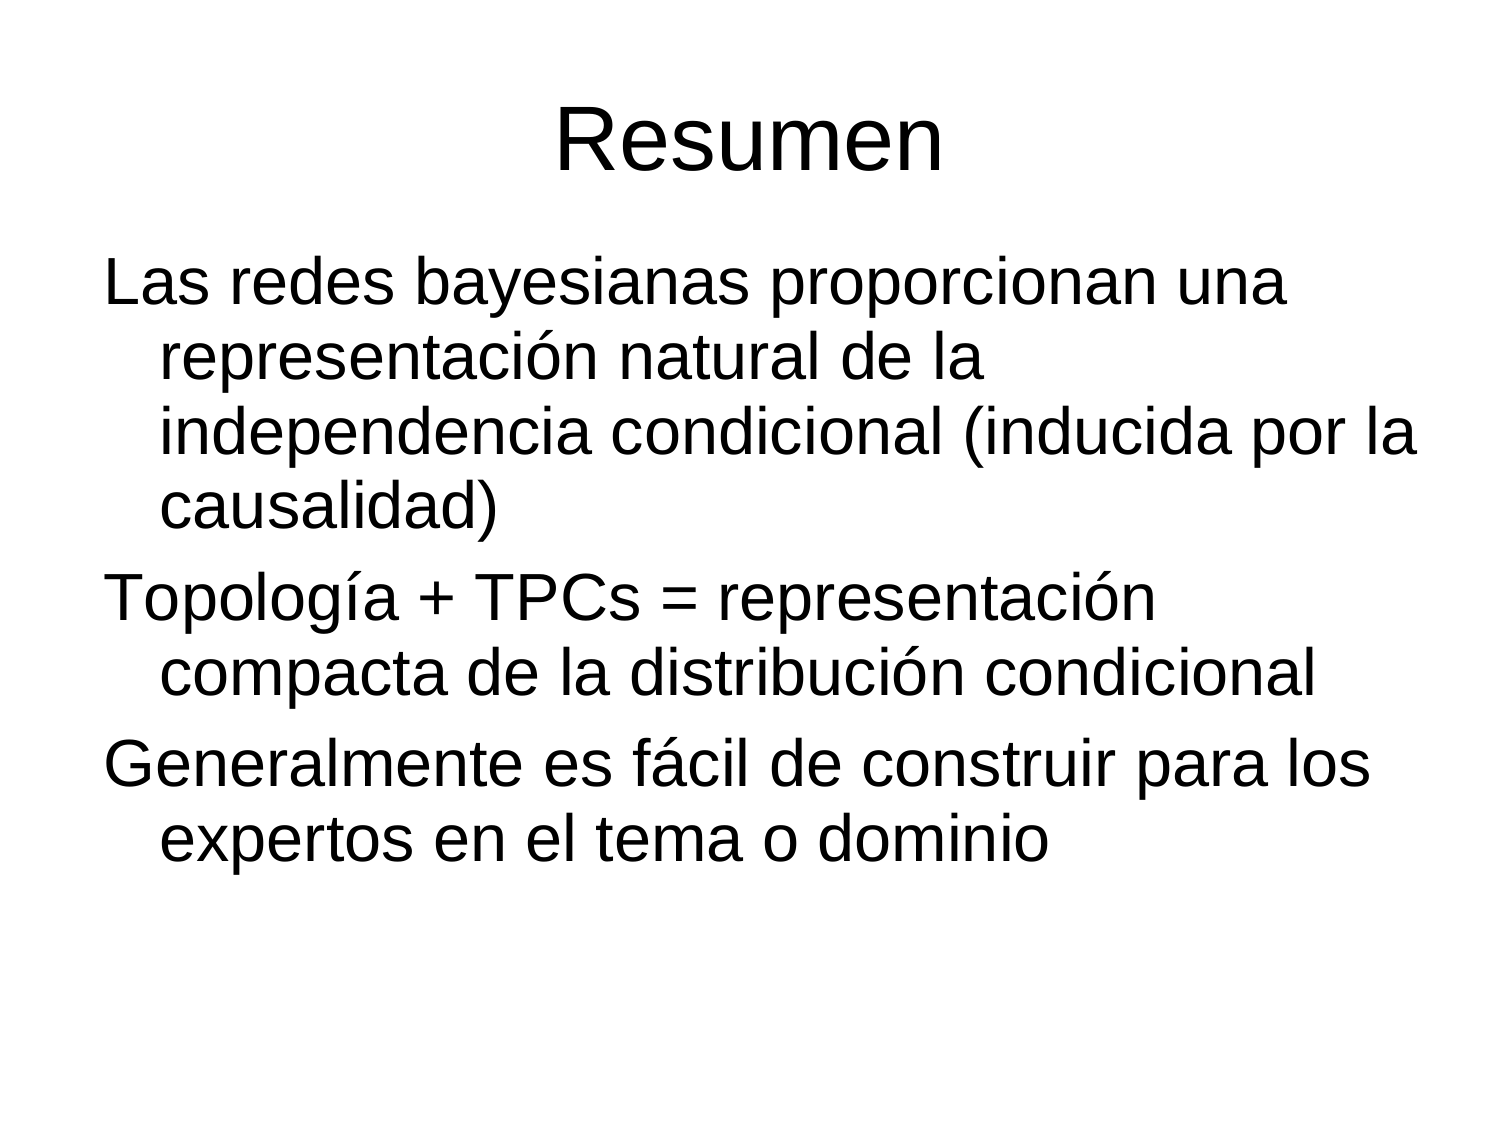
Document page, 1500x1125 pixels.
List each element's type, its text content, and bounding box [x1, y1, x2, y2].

title Resumen [75, 45, 1426, 233]
list Las redes bayesianas proporcionan una representación natural de la independencia condicional (inducida por la causalidad) Topología + TPCs = representación compacta de la distribución condicional Generalmente es fácil de construir para los expertos en el tema o dominio [88, 236, 1439, 1063]
